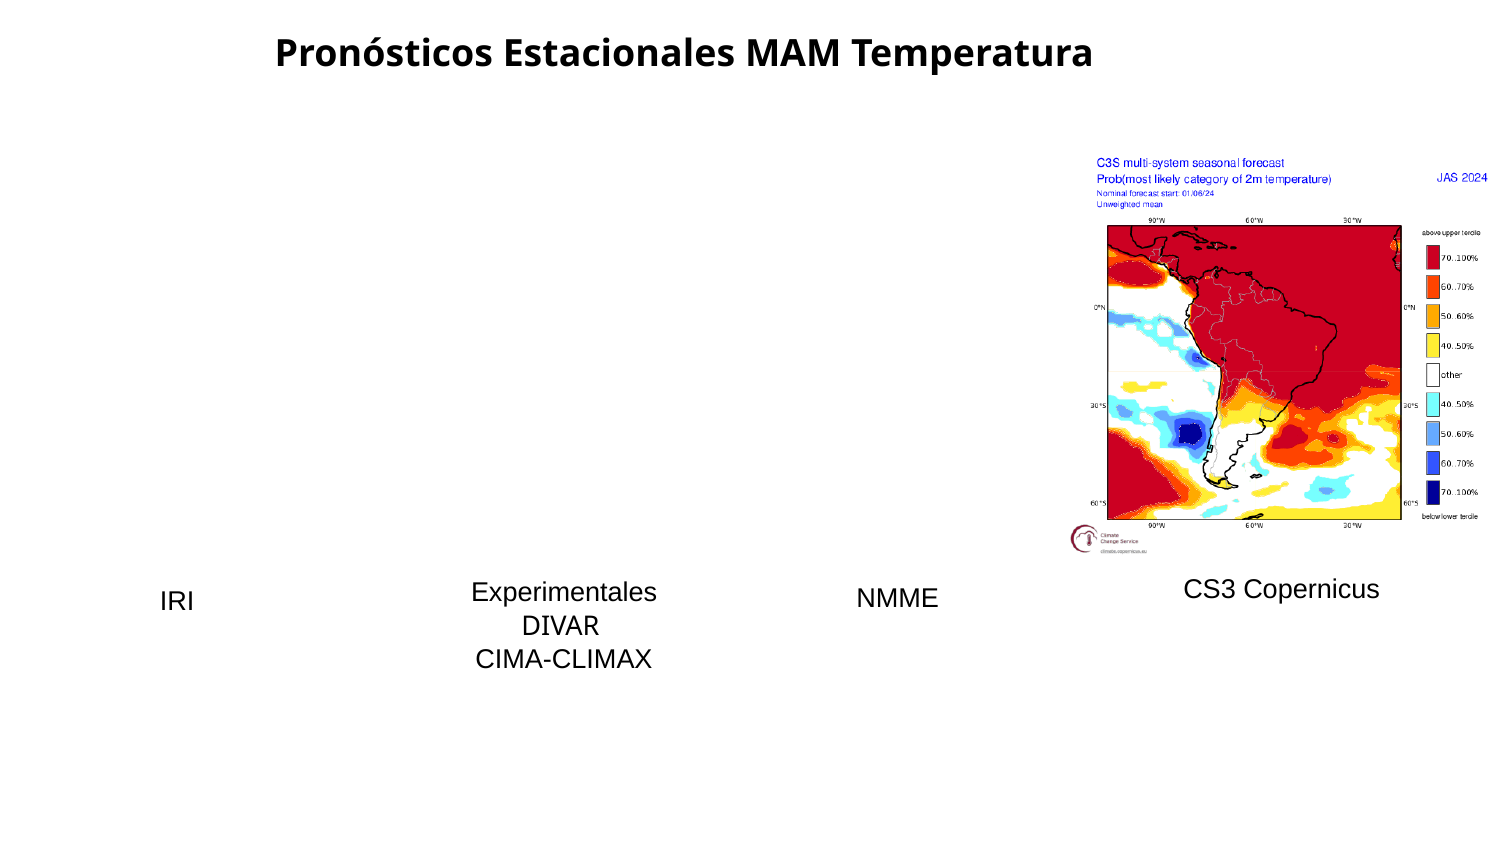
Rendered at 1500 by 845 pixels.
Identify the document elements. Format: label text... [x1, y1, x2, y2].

text_box IRI [106, 578, 249, 636]
text_box Pronósticos Estacionales MAM Temperatura [259, 19, 1500, 119]
picture [809, 25, 928, 78]
text_box NMME [814, 575, 981, 650]
text_box Experimentales DIVAR CIMA-CLIMAX [395, 569, 733, 727]
text_box CS3 Copernicus [1133, 566, 1430, 673]
picture [0, 153, 1491, 567]
